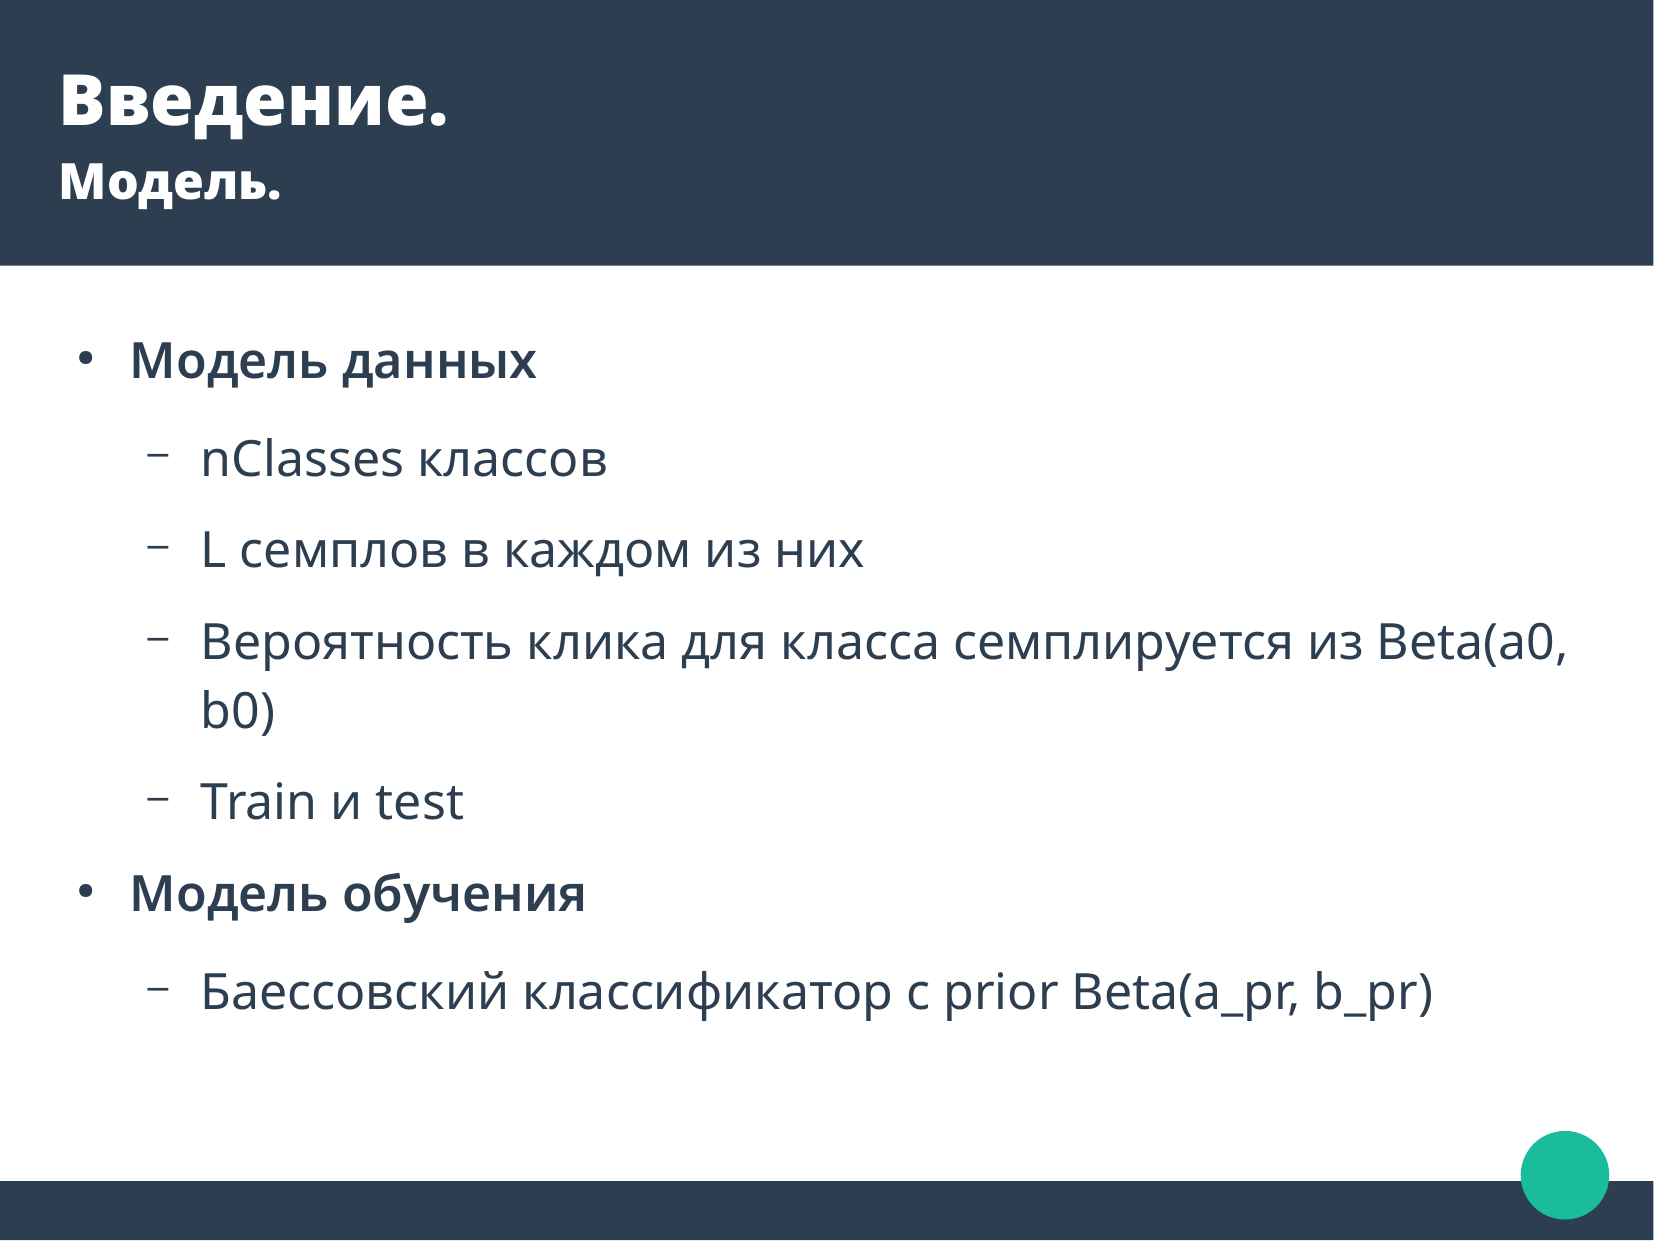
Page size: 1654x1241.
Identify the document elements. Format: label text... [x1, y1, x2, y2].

list Модель данных nClasses классов L семплов в каждом из них Вероятность клика для класса семплируется из Beta(a0, b0) Train и test Модель обучения Баессовский классификатор с prior Beta(a_pr, b_pr) [59, 324, 1595, 1152]
title Введение. Модель. [59, 49, 1595, 207]
